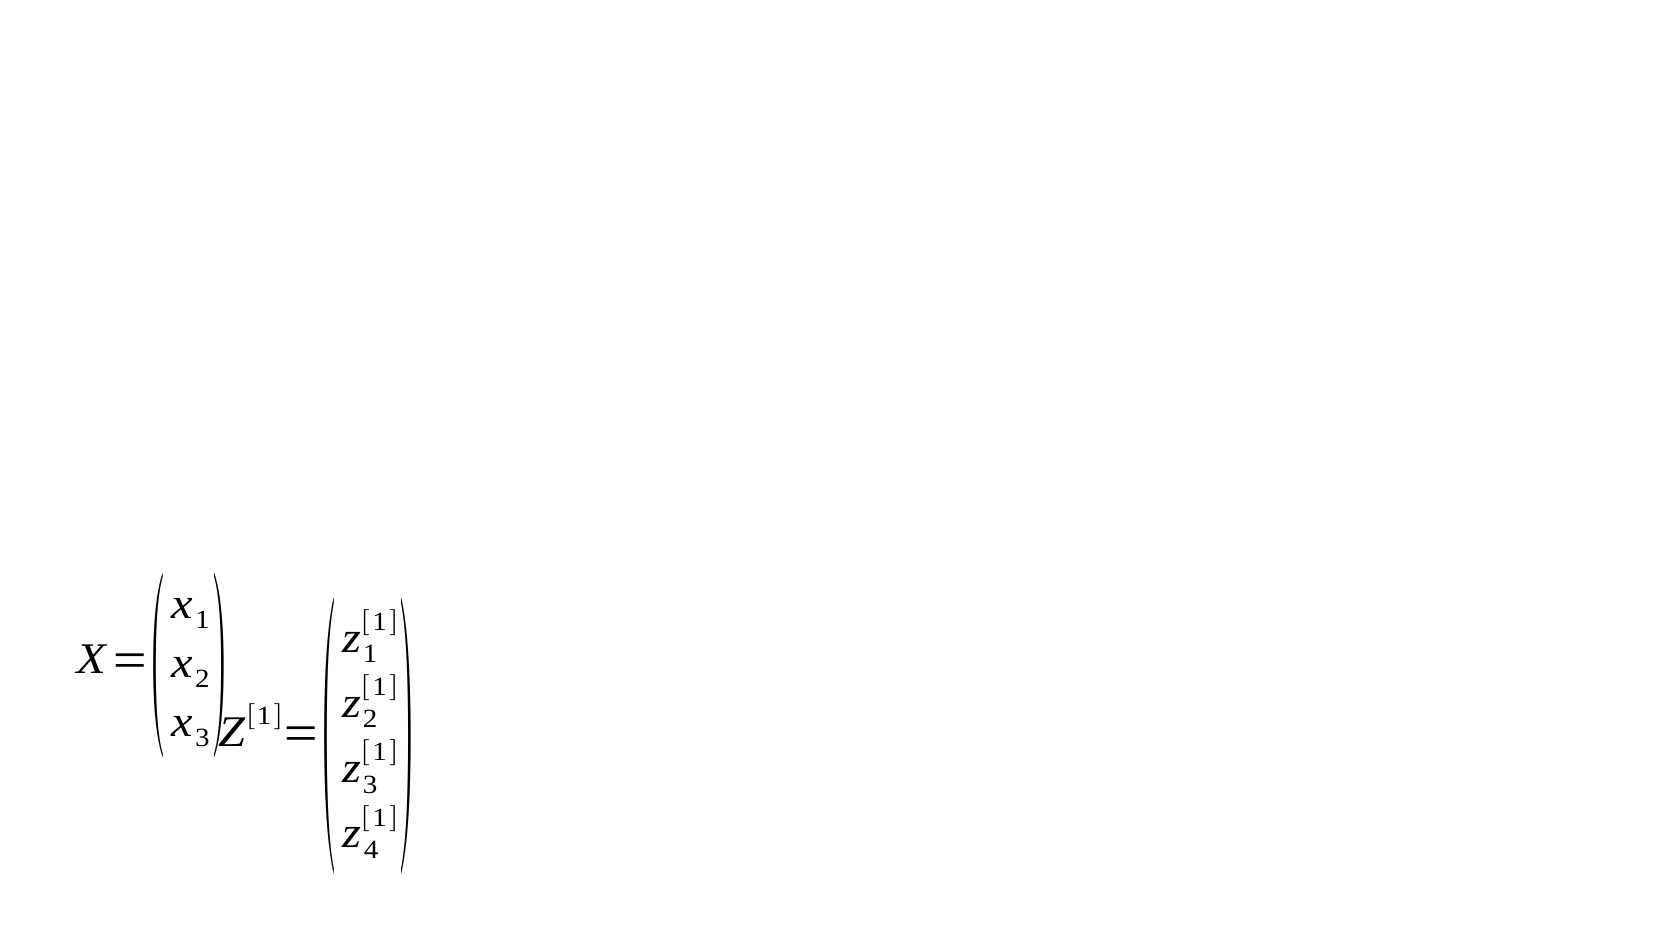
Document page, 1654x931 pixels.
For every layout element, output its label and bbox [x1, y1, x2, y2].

chart [68, 570, 420, 878]
